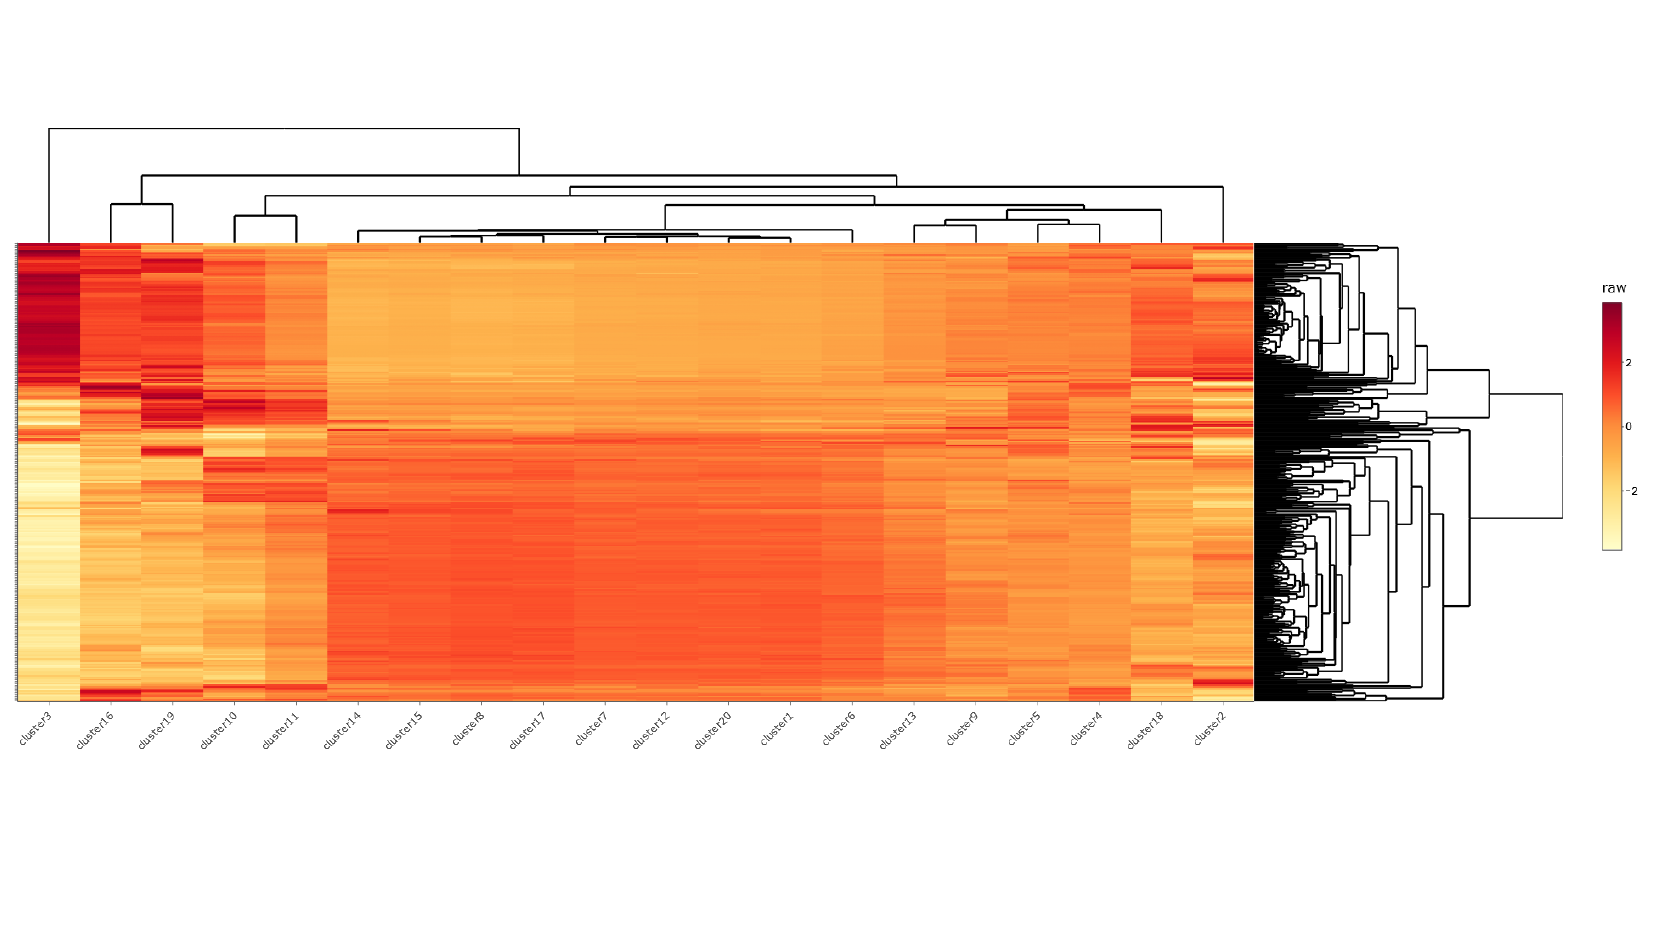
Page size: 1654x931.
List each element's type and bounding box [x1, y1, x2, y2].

picture [0, 128, 1653, 803]
